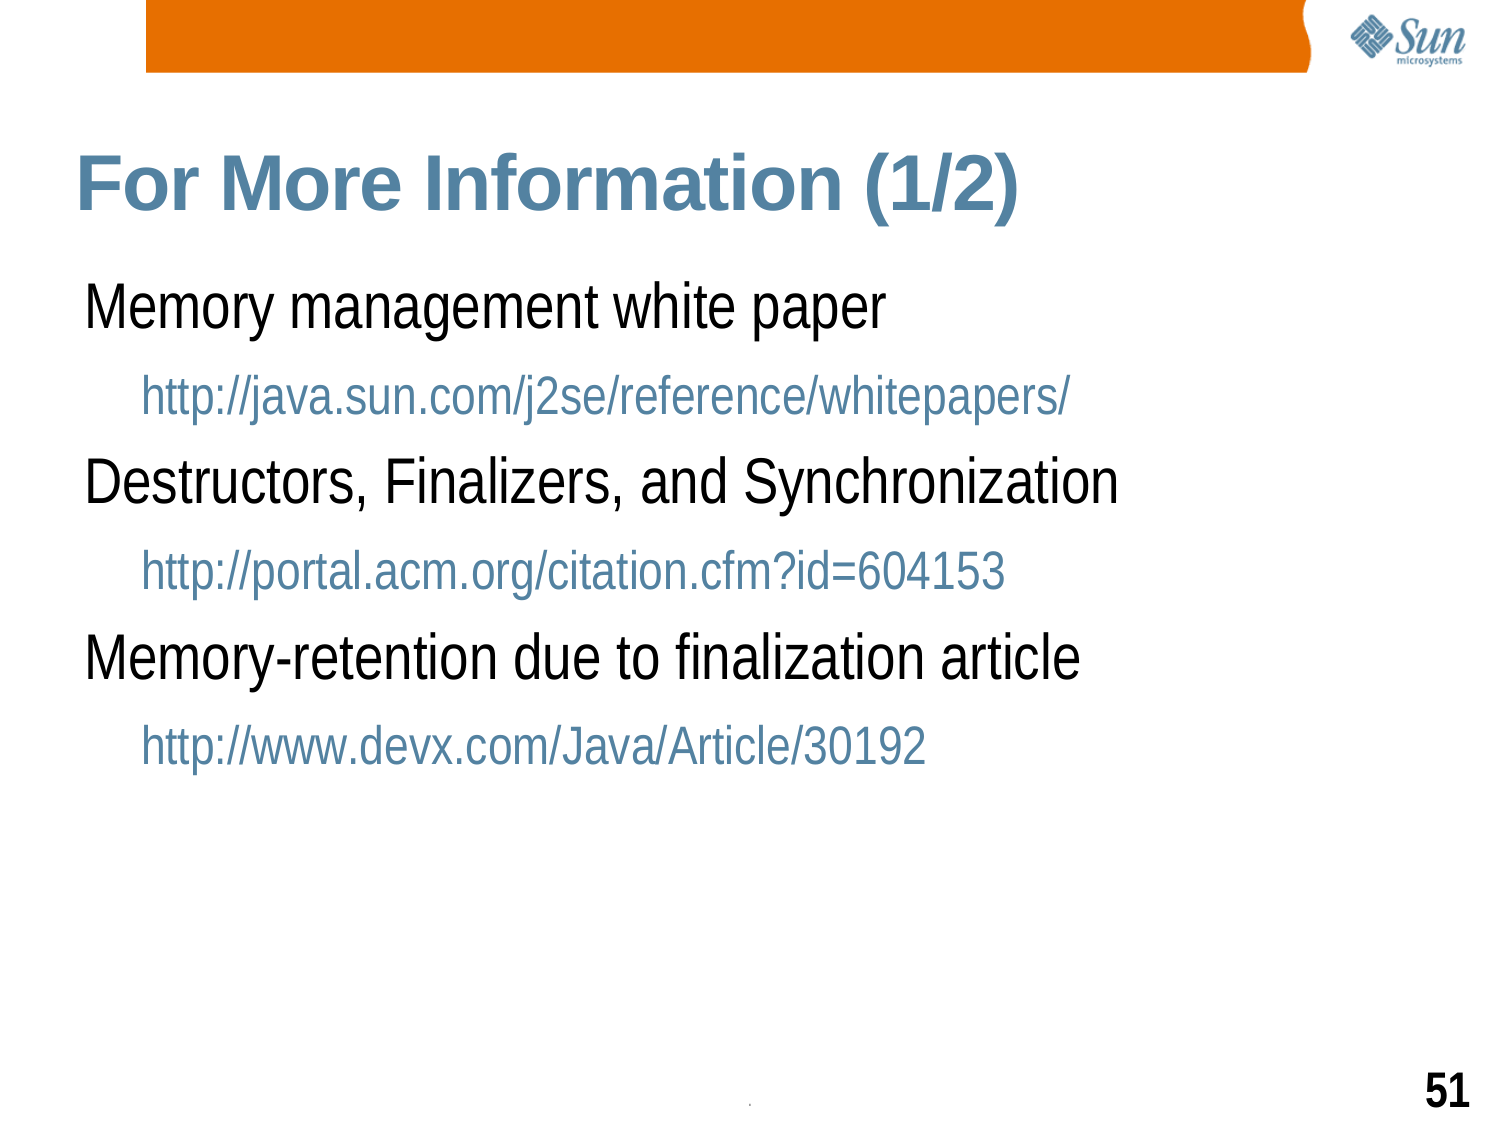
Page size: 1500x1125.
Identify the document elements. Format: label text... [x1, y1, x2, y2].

list Memory management white paper http://java.sun.com/j2se/reference/whitepapers/ Destructors, Finalizers, and Synchronization http://portal.acm.org/citation.cfm?id=604153 Memory-retention due to finalization article http://www.devx.com/Java/Article/30192 [64, 268, 1402, 1028]
title For More Information (1/2) [75, 146, 1438, 251]
picture [146, 0, 1500, 75]
